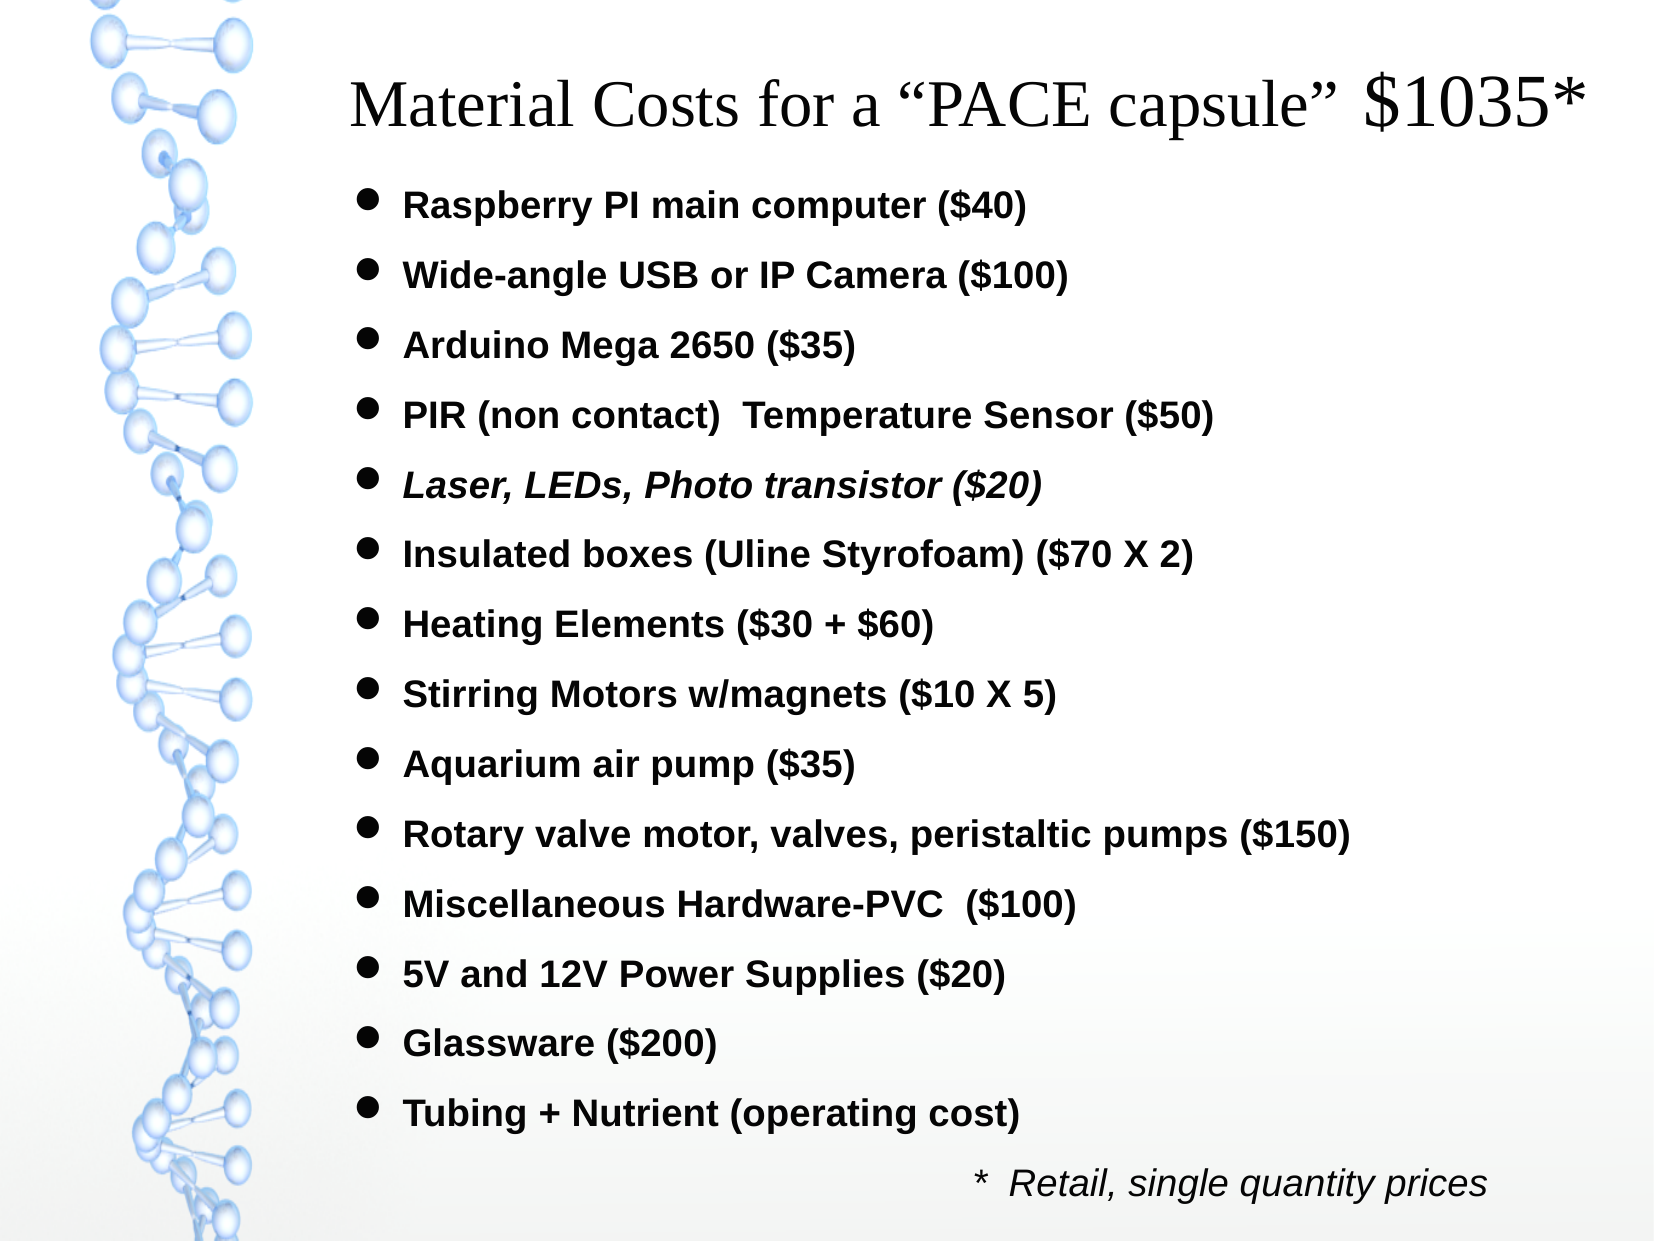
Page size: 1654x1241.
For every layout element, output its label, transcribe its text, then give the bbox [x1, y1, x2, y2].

title Material Costs for a “PACE capsule” $1035* [299, 37, 1638, 150]
list Raspberry PI main computer ($40) Wide-angle USB or IP Camera ($100) Arduino Mega 2650 ($35) PIR (non contact) Temperature Sensor ($50) Laser, LEDs, Photo transistor ($20) Insulated boxes (Uline Styrofoam) ($70 X 2) Heating Elements ($30 + $60) Stirring Motors w/magnets ($10 X 5) Aquarium air pump ($35) Rotary valve motor, valves, peristaltic pumps ($150) Miscellaneous Hardware-PVC ($100) 5V and 12V Power Supplies ($20) Glassware ($200) Tubing + Nutrient (operating cost) * Retail, single quantity prices [337, 181, 1609, 1213]
picture [0, 0, 1654, 1241]
